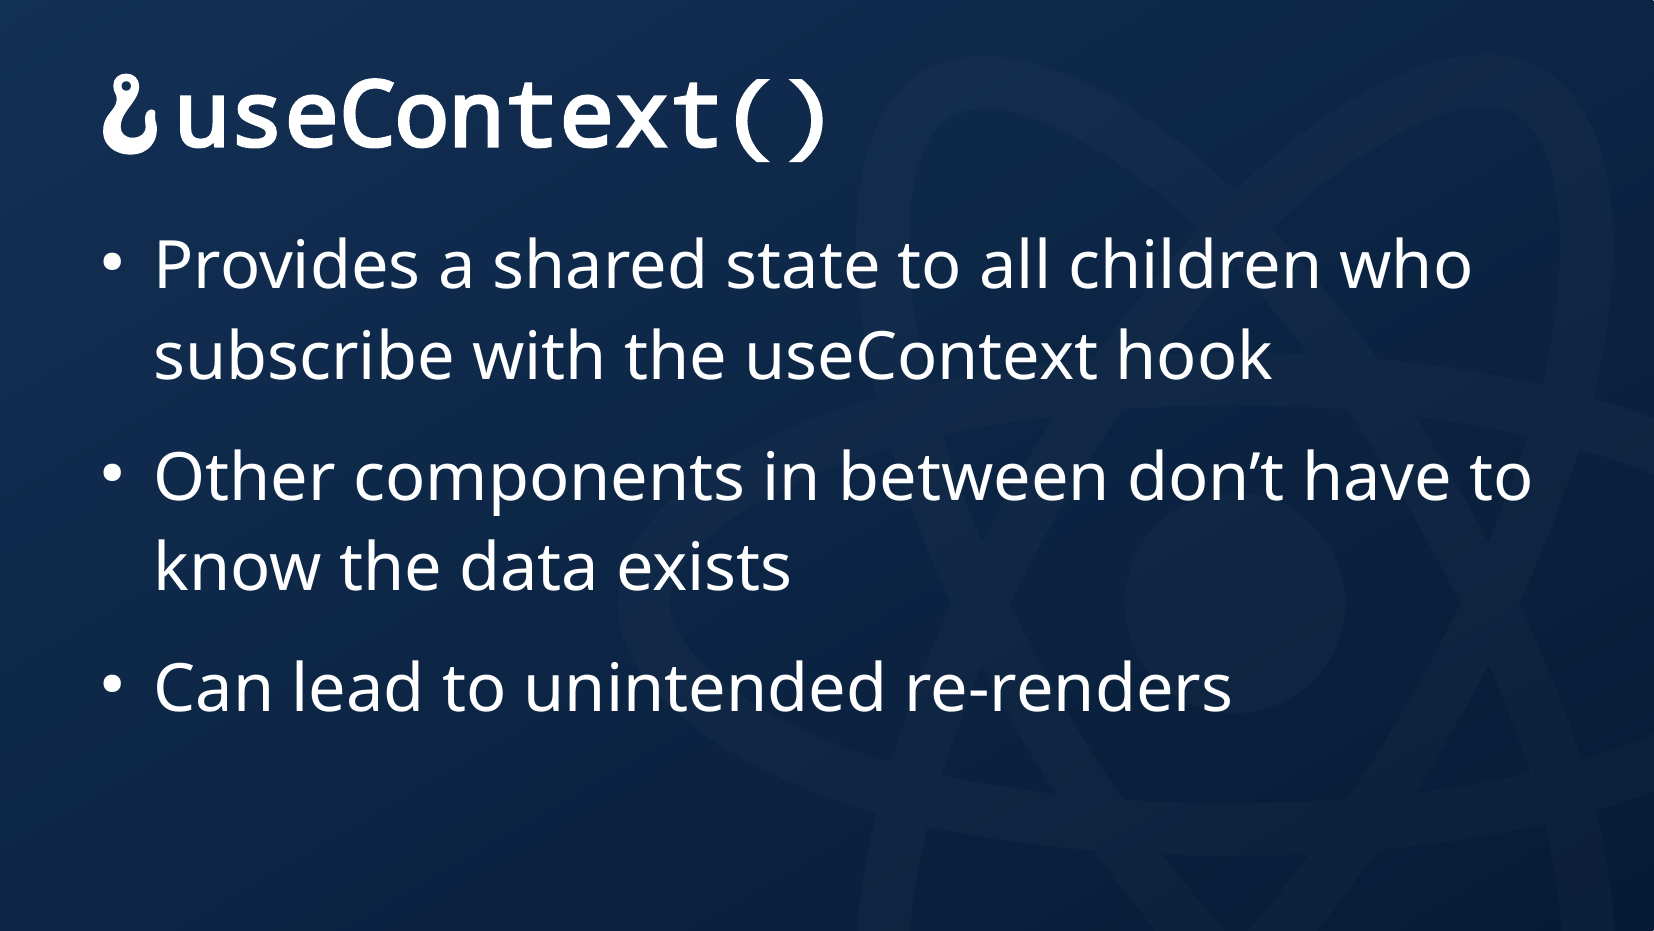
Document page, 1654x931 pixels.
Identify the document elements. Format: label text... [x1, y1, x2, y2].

list Provides a shared state to all children who subscribe with the useContext hook Other components in between don’t have to know the data exists Can lead to unintended re-renders [82, 217, 1571, 758]
title 🪝useContext() [82, 37, 1571, 193]
